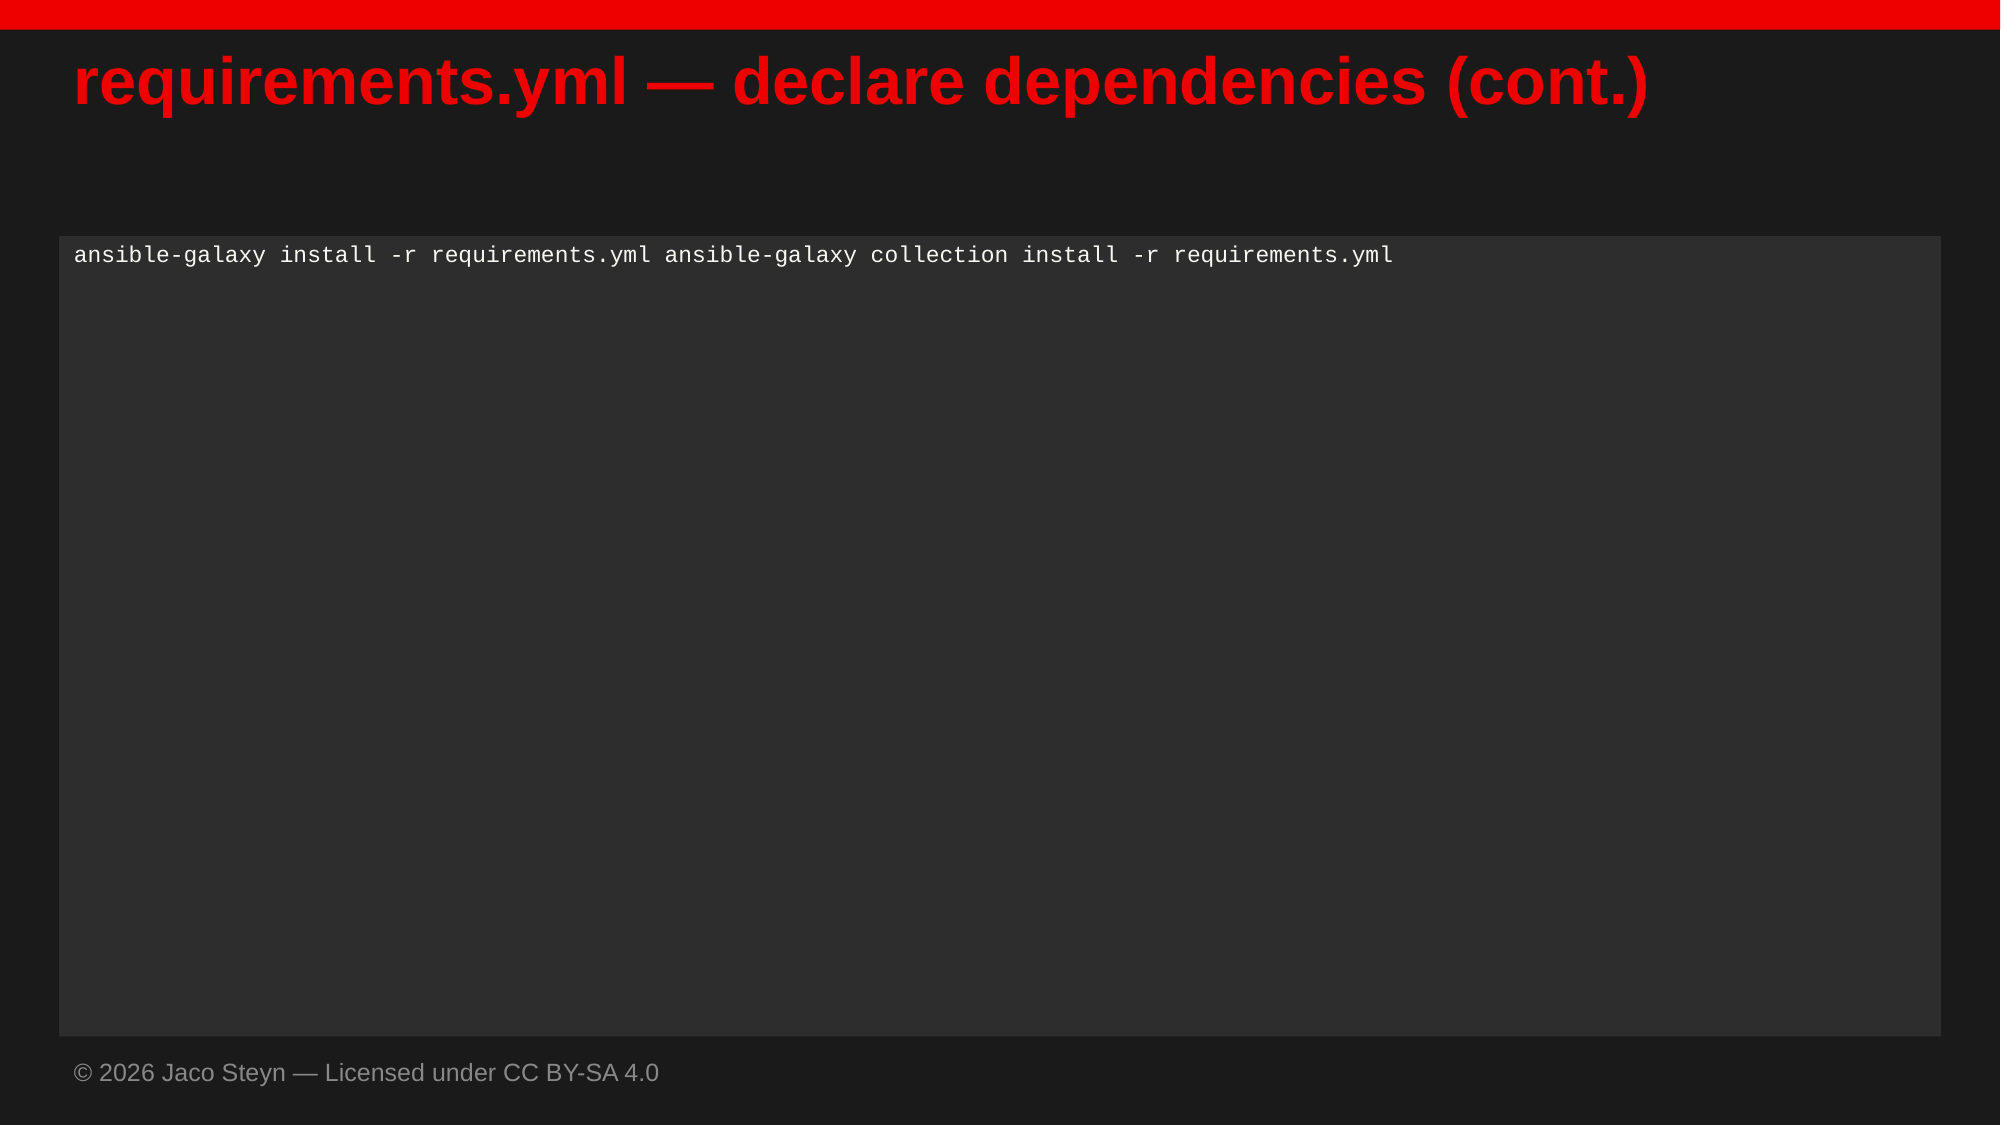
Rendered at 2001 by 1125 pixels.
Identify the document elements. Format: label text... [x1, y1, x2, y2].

text_box ansible-galaxy install -r requirements.yml ansible-galaxy collection install -r requirements.yml [59, 236, 1942, 1037]
text_box © 2026 Jaco Steyn — Licensed under CC BY-SA 4.0 [59, 1051, 1942, 1093]
text_box requirements.yml — declare dependencies (cont.) [59, 36, 1942, 208]
text_box [0, 0, 2001, 30]
